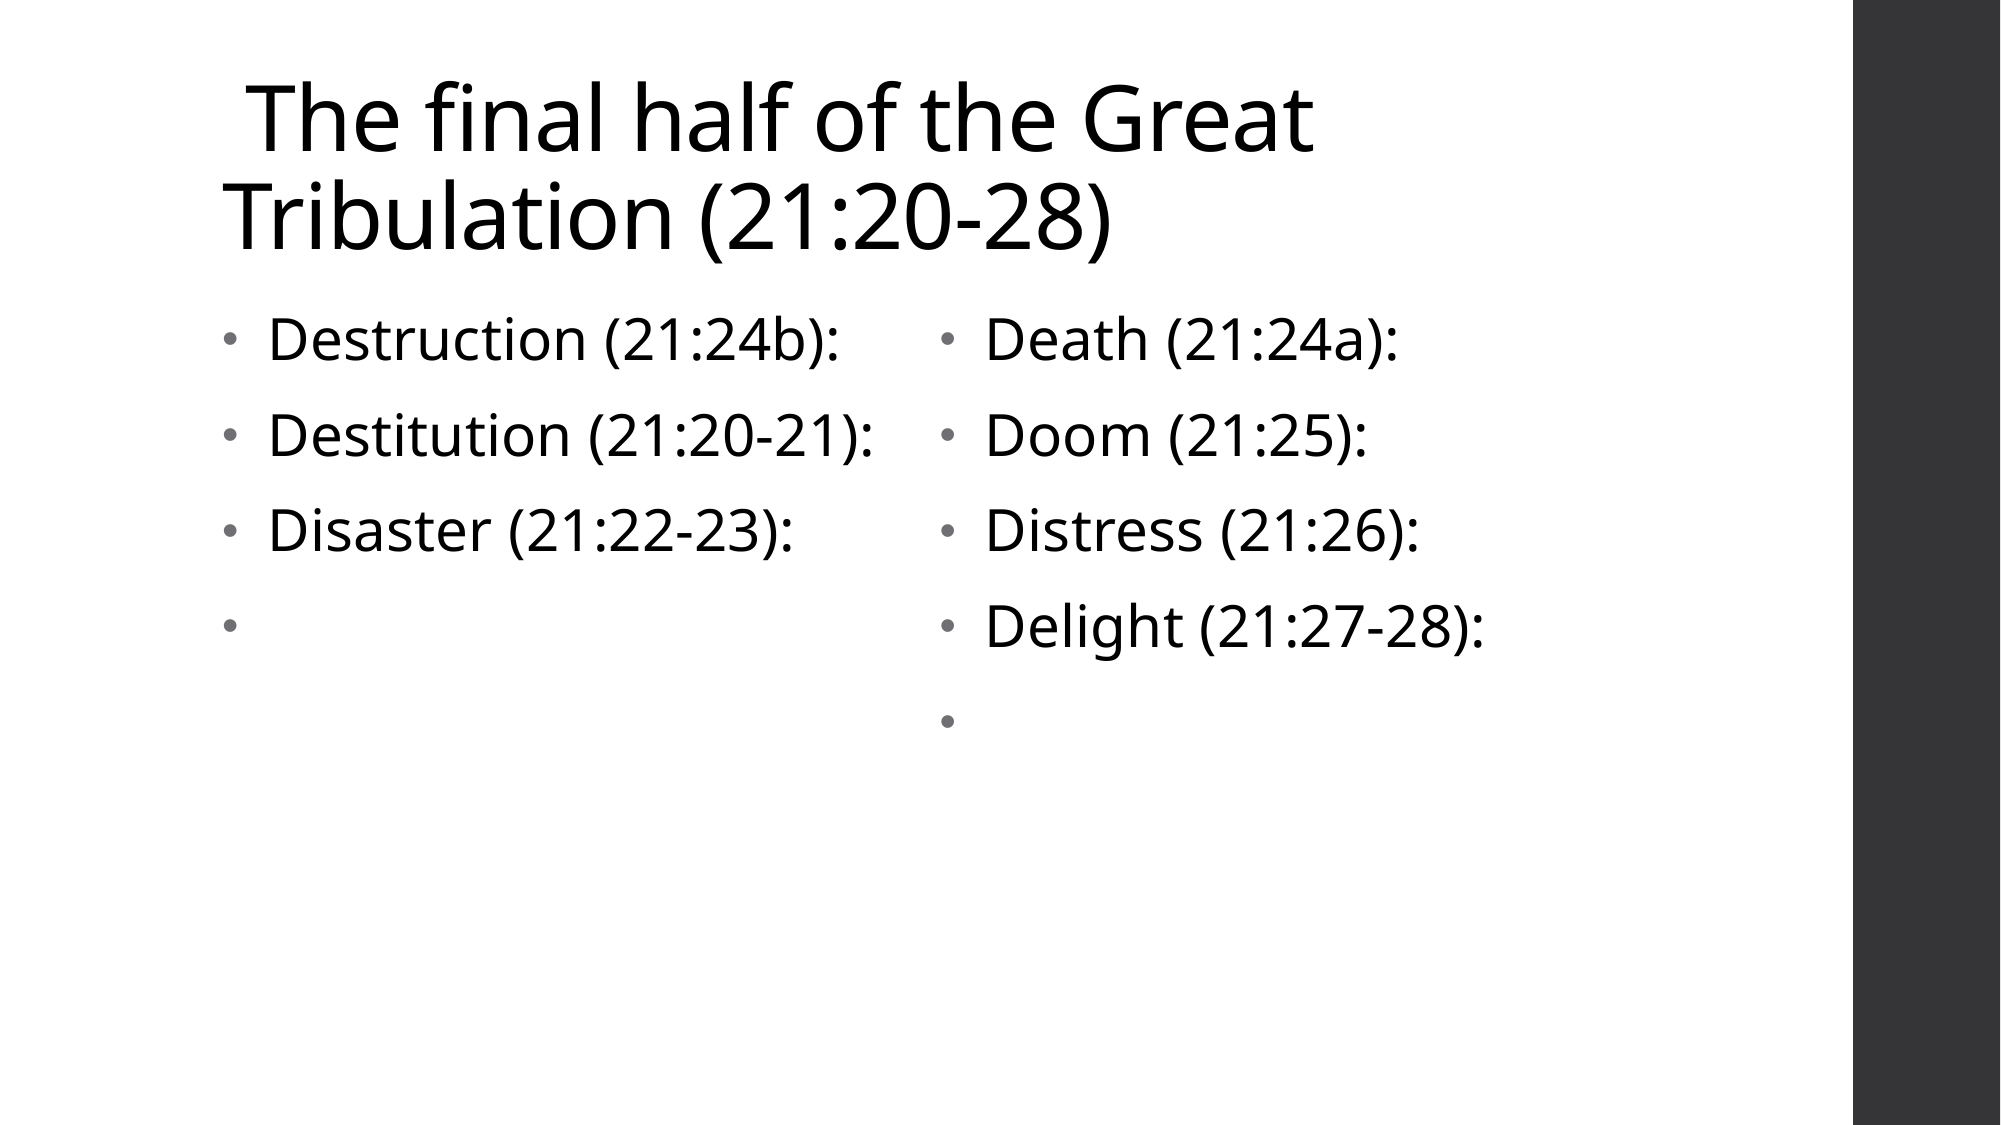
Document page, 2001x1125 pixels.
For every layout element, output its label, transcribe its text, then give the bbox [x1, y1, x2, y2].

title The final half of the Great Tribulation (21:20-28) [206, 60, 1797, 278]
list Destruction (21:24b): Destitution (21:20-21): Disaster (21:22-23): [207, 299, 900, 1014]
list Death (21:24a): Doom (21:25): Distress (21:26): Delight (21:27-28): [924, 299, 1617, 1014]
